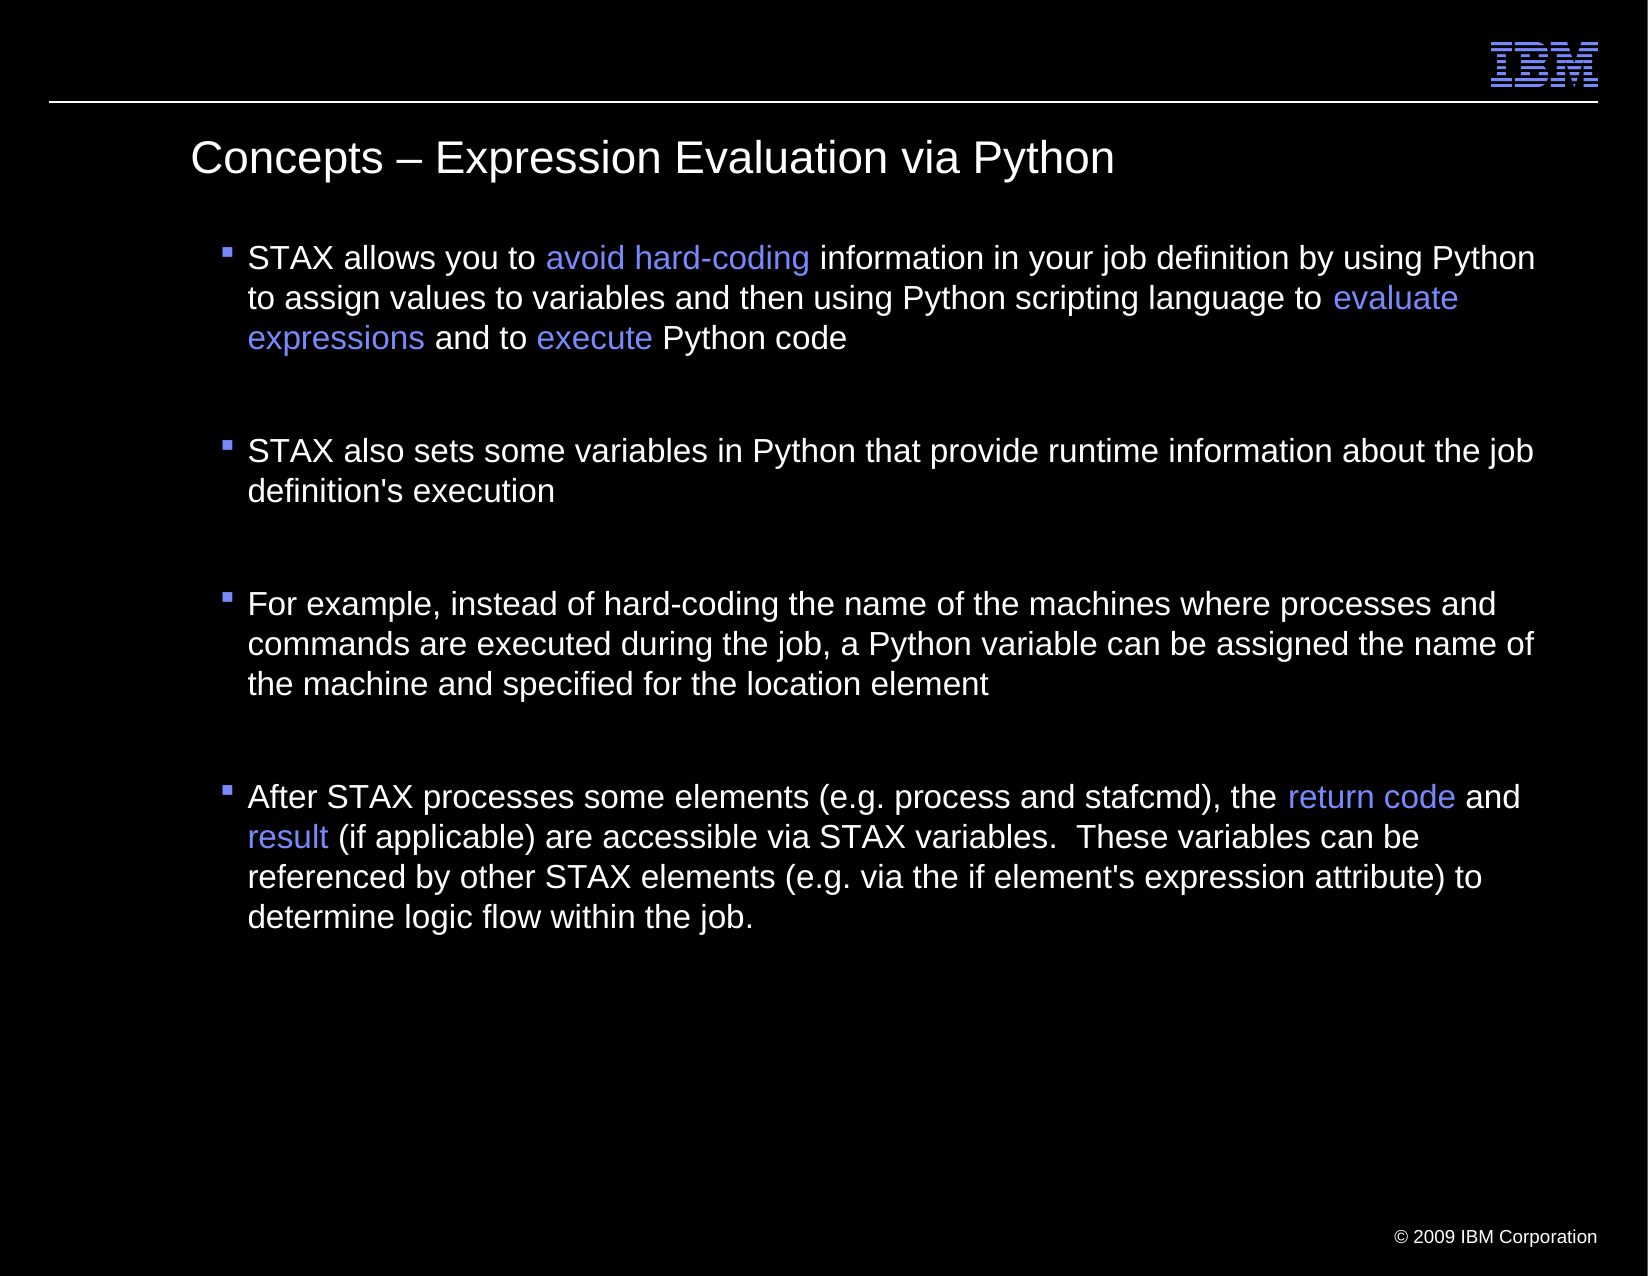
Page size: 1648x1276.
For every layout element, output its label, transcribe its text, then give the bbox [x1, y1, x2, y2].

picture [1491, 42, 1598, 87]
title Concepts – Expression Evaluation via Python [173, 125, 1648, 219]
text_box STAX allows you to avoid hard-coding information in your job definition by using Python to assign values to variables and then using Python scripting language to evaluate expressions and to execute Python code STAX also sets some variables in Python that provide runtime information about the job definition's execution For example, instead of hard-coding the name of the machines where processes and commands are executed during the job, a Python variable can be assigned the name of the machine and specified for the location element After STAX processes some elements (e.g. process and stafcmd), the return code and result (if applicable) are accessible via STAX variables. These variables can be referenced by other STAX elements (e.g. via the if element's expression attribute) to determine logic flow within the job. [219, 236, 1570, 935]
